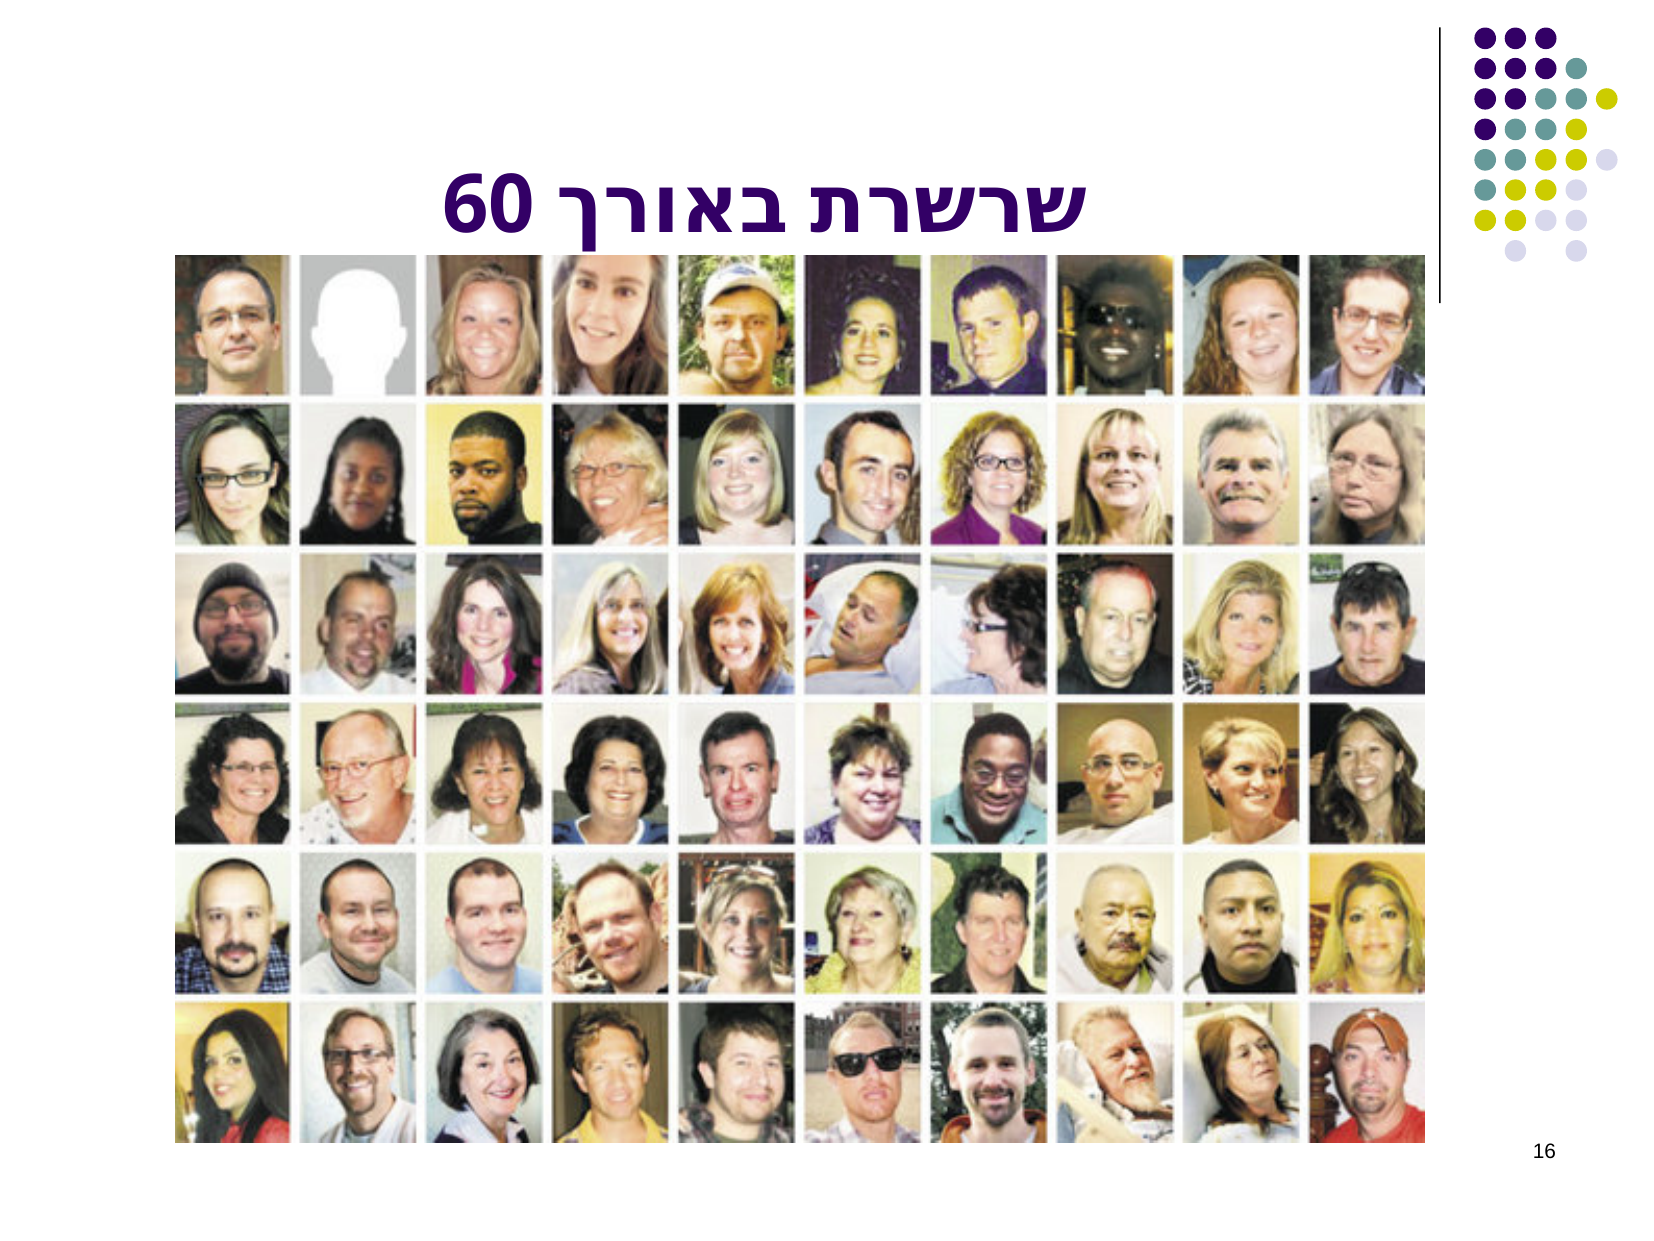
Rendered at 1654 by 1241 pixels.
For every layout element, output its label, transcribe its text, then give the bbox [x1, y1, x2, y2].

picture [175, 255, 1425, 1143]
title שרשרת באורך 60 [82, 22, 1447, 257]
slide_number <number> [1185, 1129, 1571, 1213]
